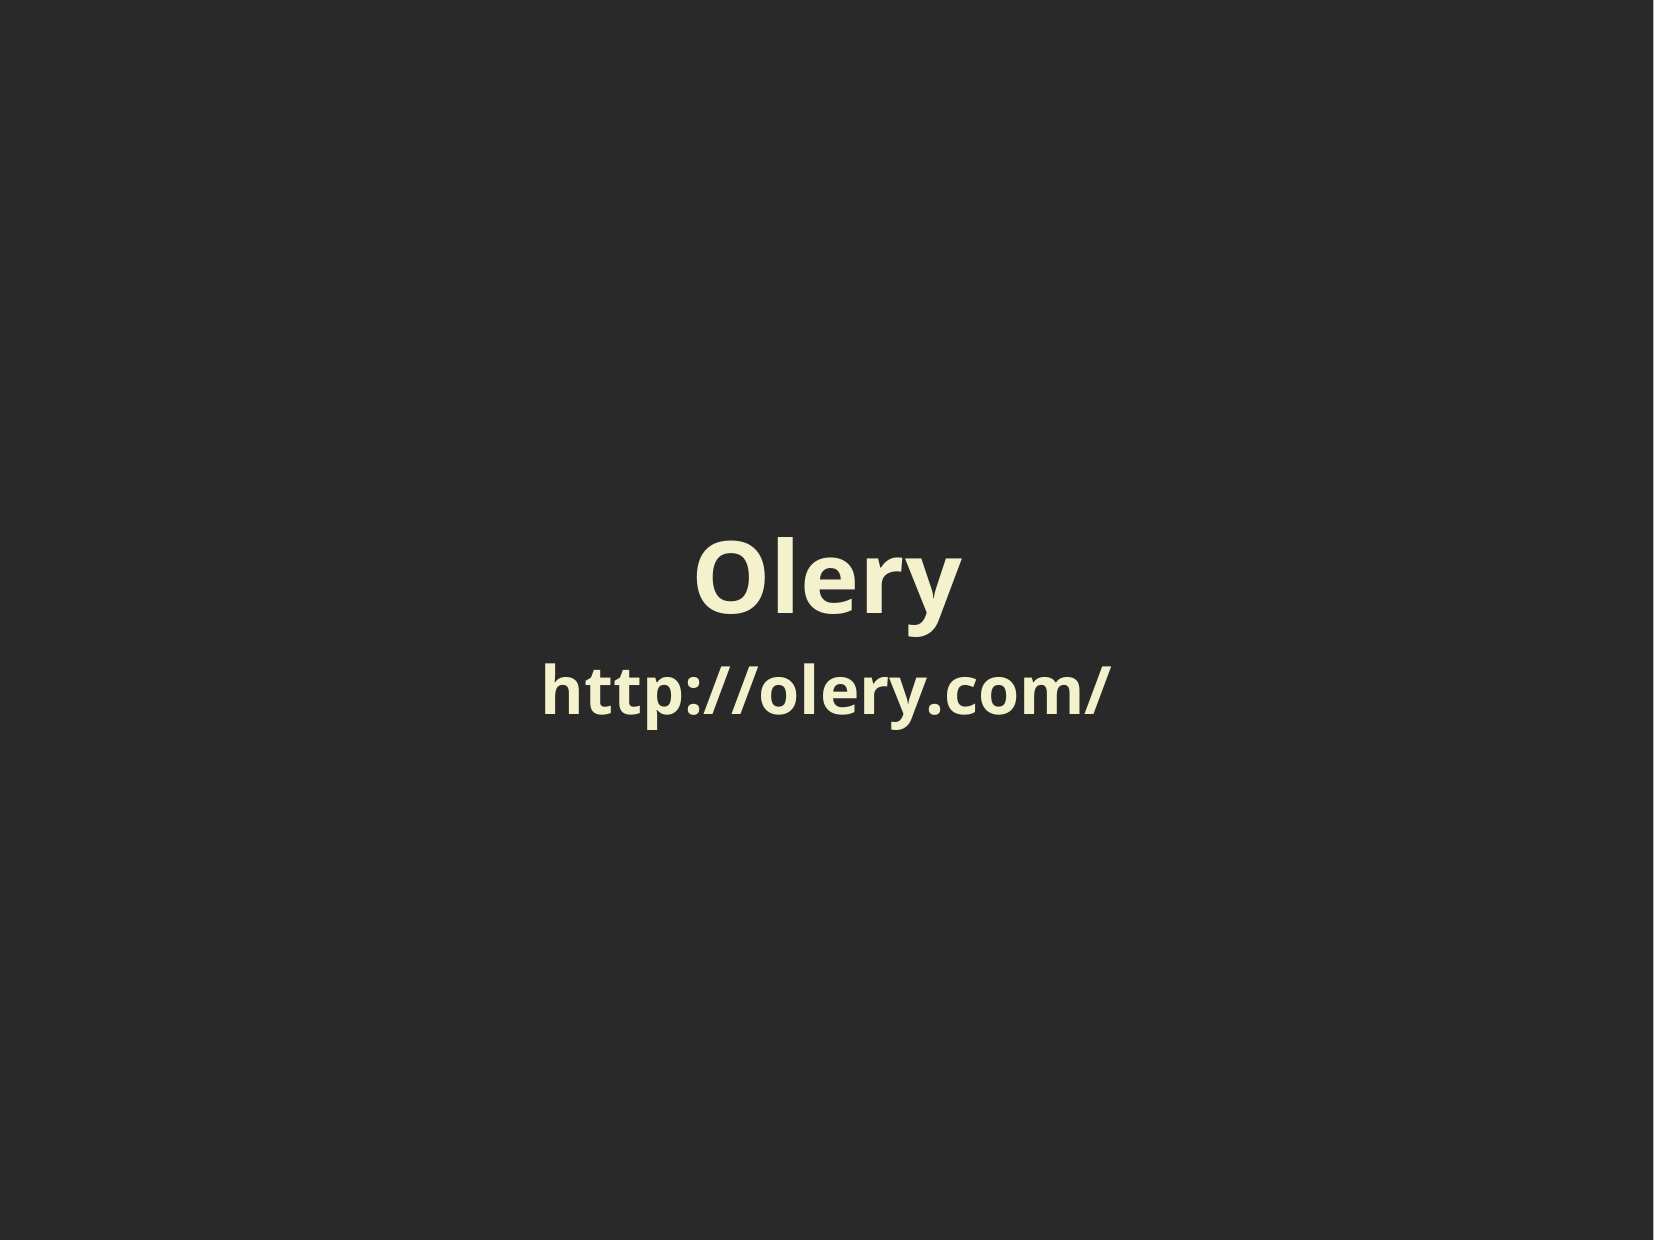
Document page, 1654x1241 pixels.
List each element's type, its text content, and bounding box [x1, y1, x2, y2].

subtitle Olery http://olery.com/ [82, 140, 1571, 1101]
